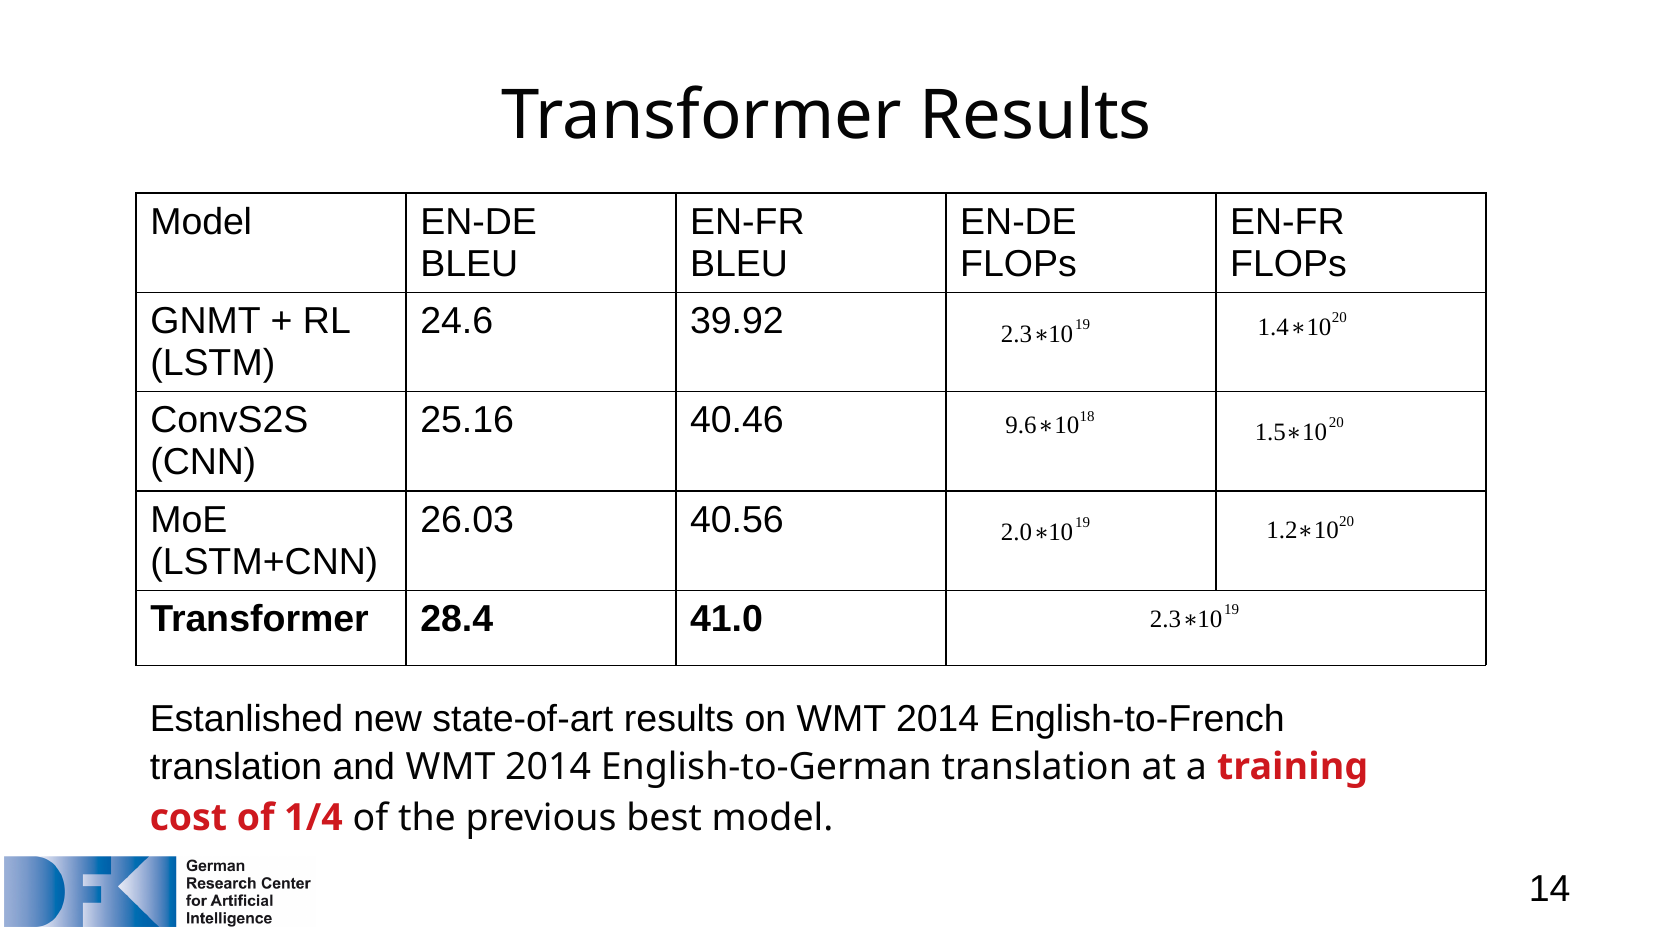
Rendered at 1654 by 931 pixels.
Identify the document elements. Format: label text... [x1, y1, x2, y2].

table_cell [947, 392, 1215, 490]
chart [999, 408, 1118, 468]
table_cell 40.56 [677, 492, 945, 590]
table_header EN-DE BLEU [407, 194, 675, 292]
table_cell [947, 492, 1215, 590]
chart [1248, 414, 1367, 474]
table_cell ConvS2S (CNN) [137, 392, 405, 490]
table_cell 26.03 [407, 492, 675, 590]
table_cell 41.0 [677, 591, 945, 665]
table_cell MoE (LSTM+CNN) [137, 492, 405, 590]
table_cell 24.6 [407, 293, 675, 391]
table_header Model [137, 194, 405, 292]
table_cell [947, 591, 1485, 665]
chart [994, 317, 1113, 377]
chart [1260, 513, 1379, 573]
table_header EN-DE FLOPs [947, 194, 1215, 292]
chart [1251, 309, 1370, 369]
table_cell 39.92 [677, 293, 945, 391]
title Transformer Results [162, 35, 1492, 189]
chart [994, 514, 1113, 574]
table_cell 25.16 [407, 392, 675, 490]
table_cell [1217, 492, 1485, 590]
table_header EN-FR FLOPs [1217, 194, 1485, 292]
table_cell [1217, 392, 1485, 490]
table_cell [1217, 293, 1485, 391]
table_cell Transformer [137, 591, 405, 665]
table_cell GNMT + RL (LSTM) [137, 293, 405, 391]
picture [4, 856, 316, 927]
chart [1143, 602, 1262, 662]
text_box <number> [1514, 860, 1654, 931]
text_box Estanlished new state-of-art results on WMT 2014 English-to-French translation and WMT 2014 English-to-German translation at a training cost of 1/4 of the previous best model. [135, 690, 1471, 834]
table_header EN-FR BLEU [677, 194, 945, 292]
table_cell 40.46 [677, 392, 945, 490]
table_cell [947, 293, 1215, 391]
table_cell 28.4 [407, 591, 675, 665]
